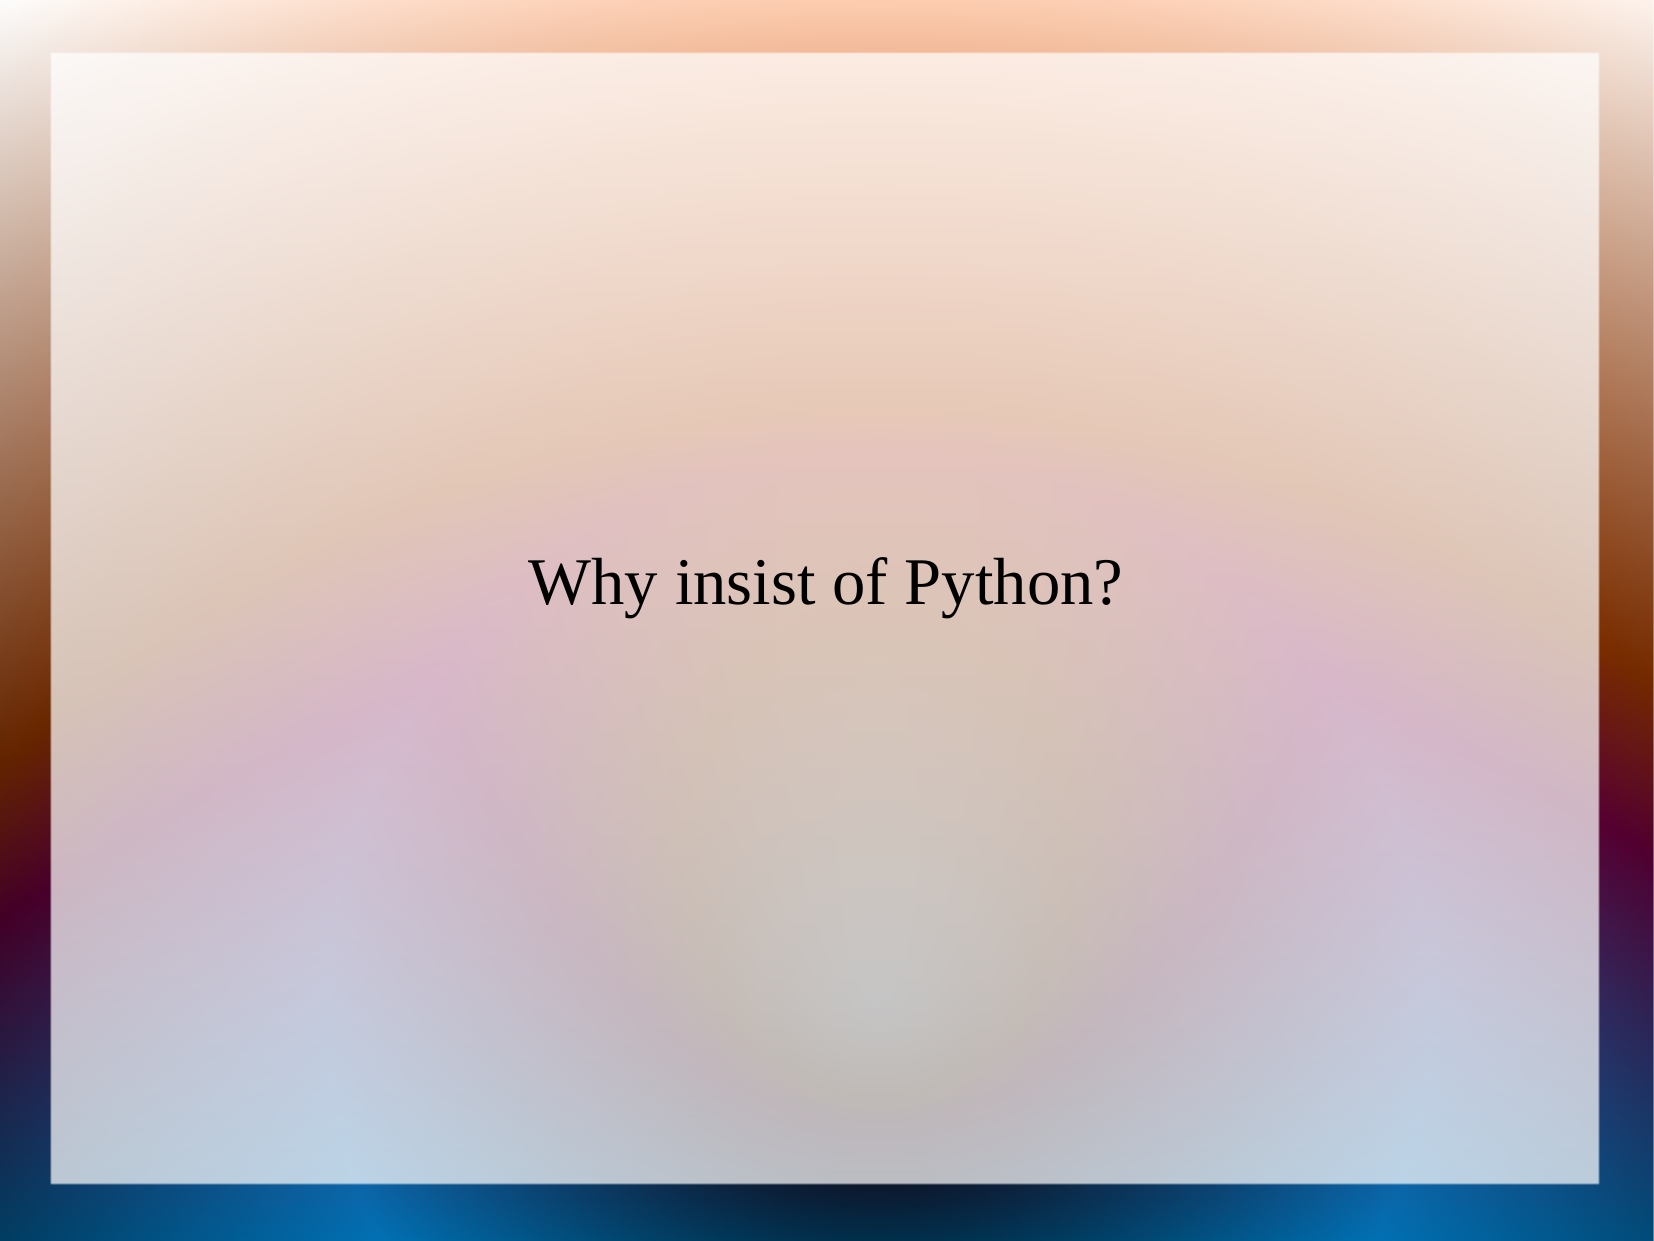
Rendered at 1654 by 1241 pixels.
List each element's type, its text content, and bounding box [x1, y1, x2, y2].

subtitle Why insist of Python? [82, 55, 1571, 1109]
picture [0, 0, 1654, 1241]
